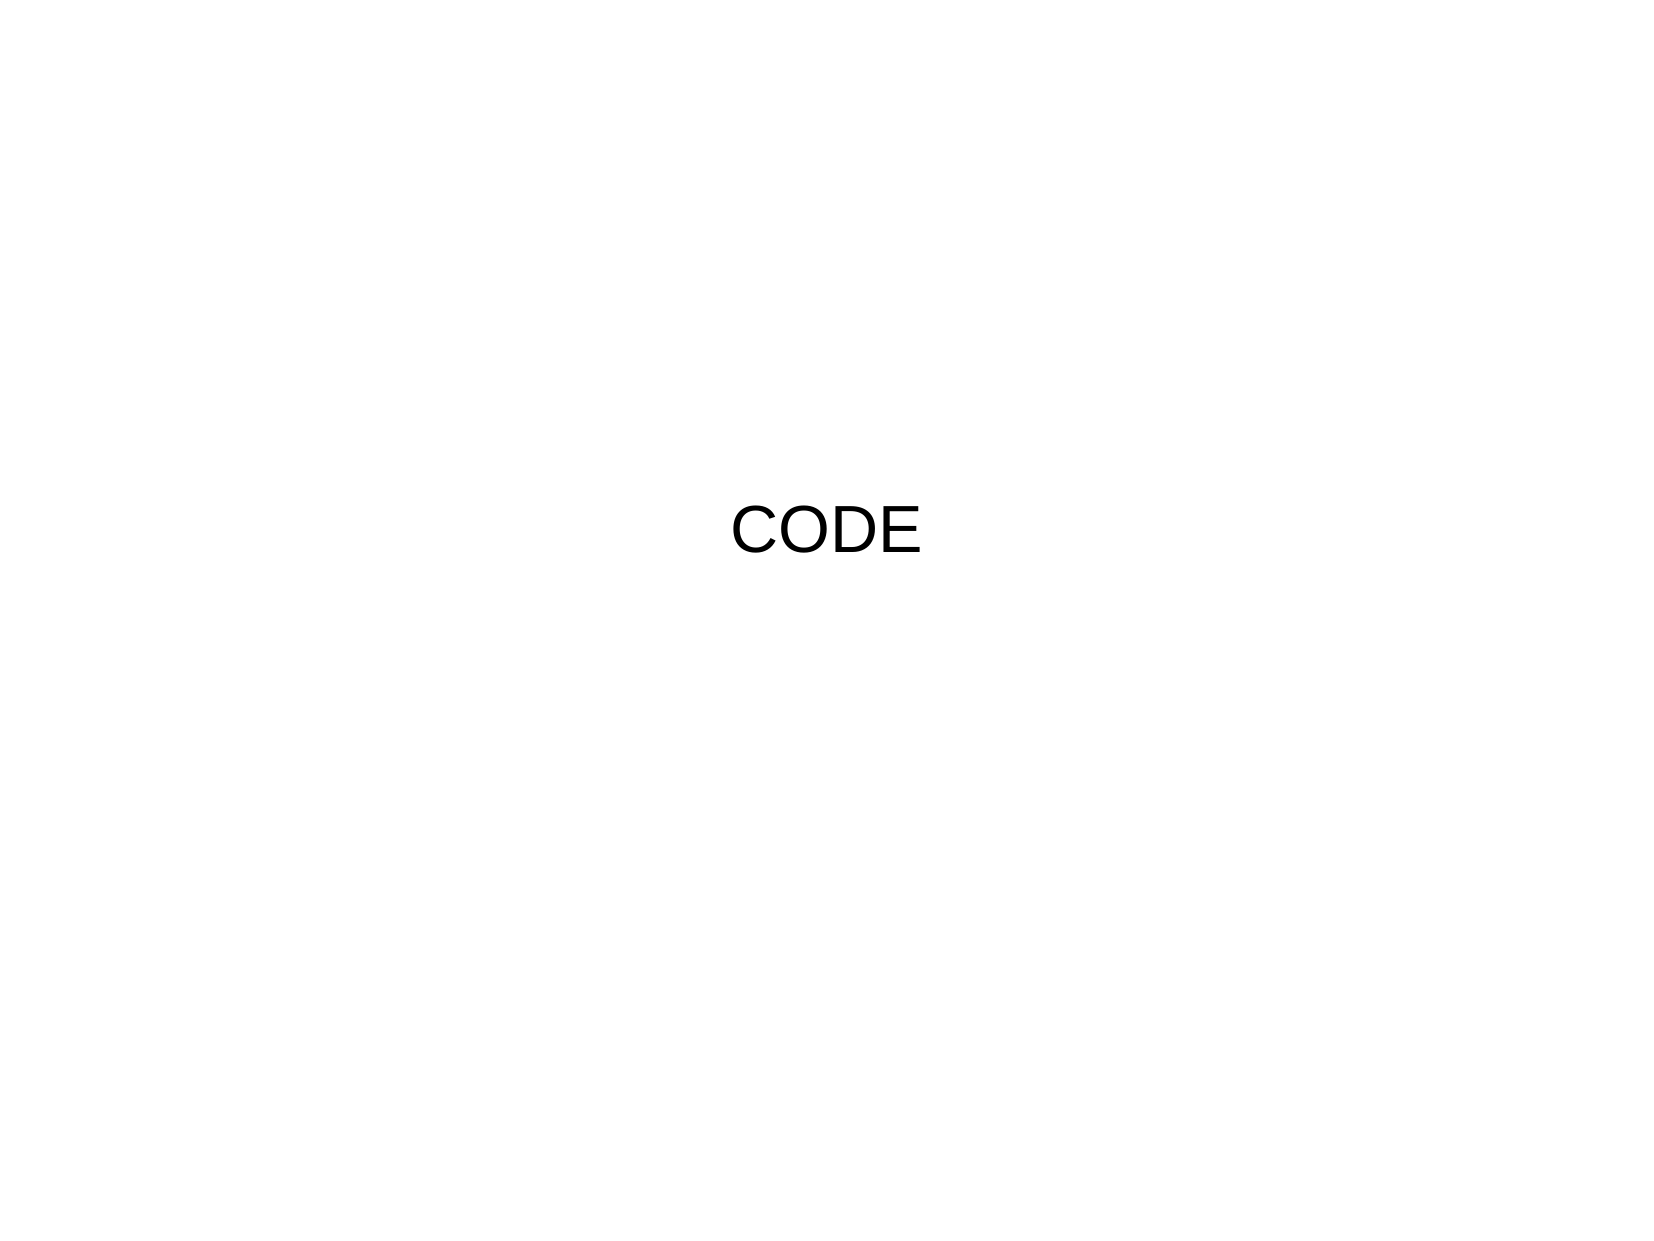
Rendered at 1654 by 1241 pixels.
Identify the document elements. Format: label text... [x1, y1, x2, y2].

subtitle CODE [82, 49, 1571, 1010]
